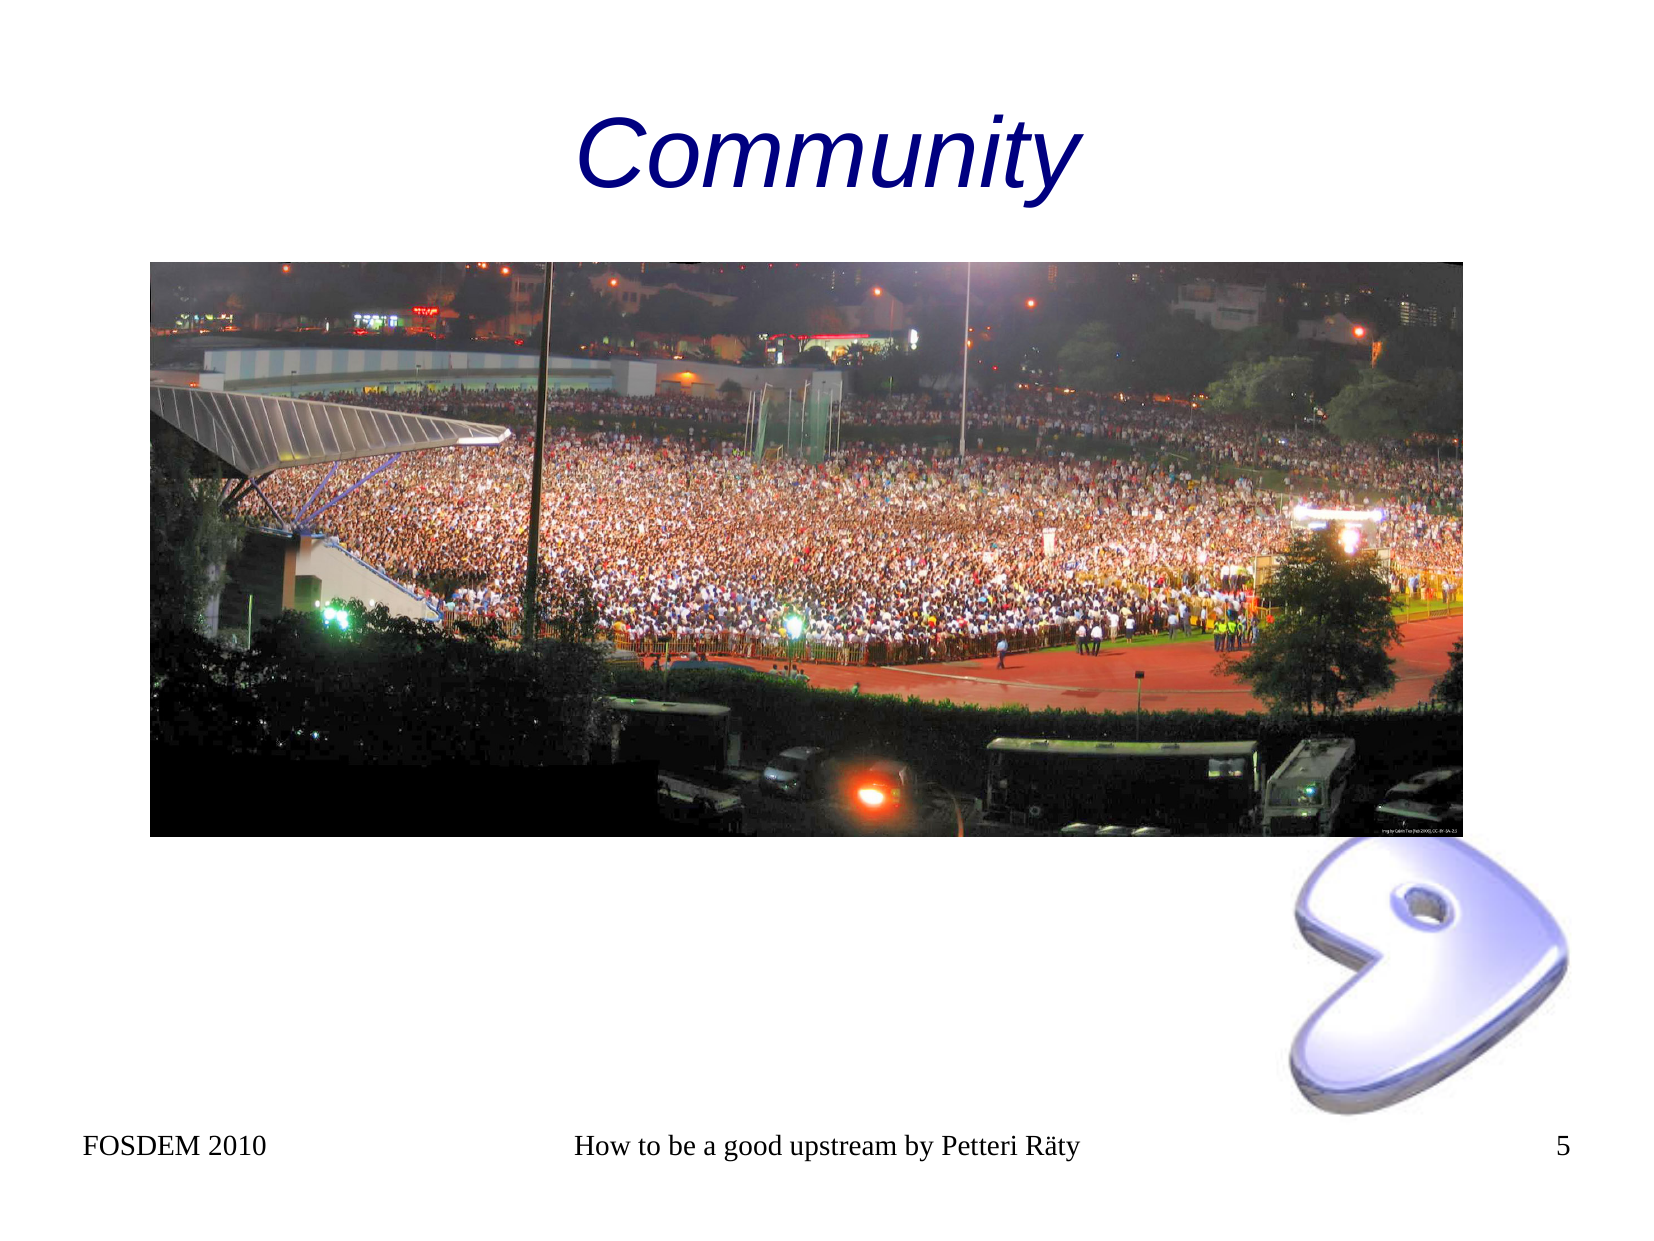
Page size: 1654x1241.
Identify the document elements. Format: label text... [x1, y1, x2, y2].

picture [150, 262, 1576, 1125]
title Community [82, 56, 1571, 250]
